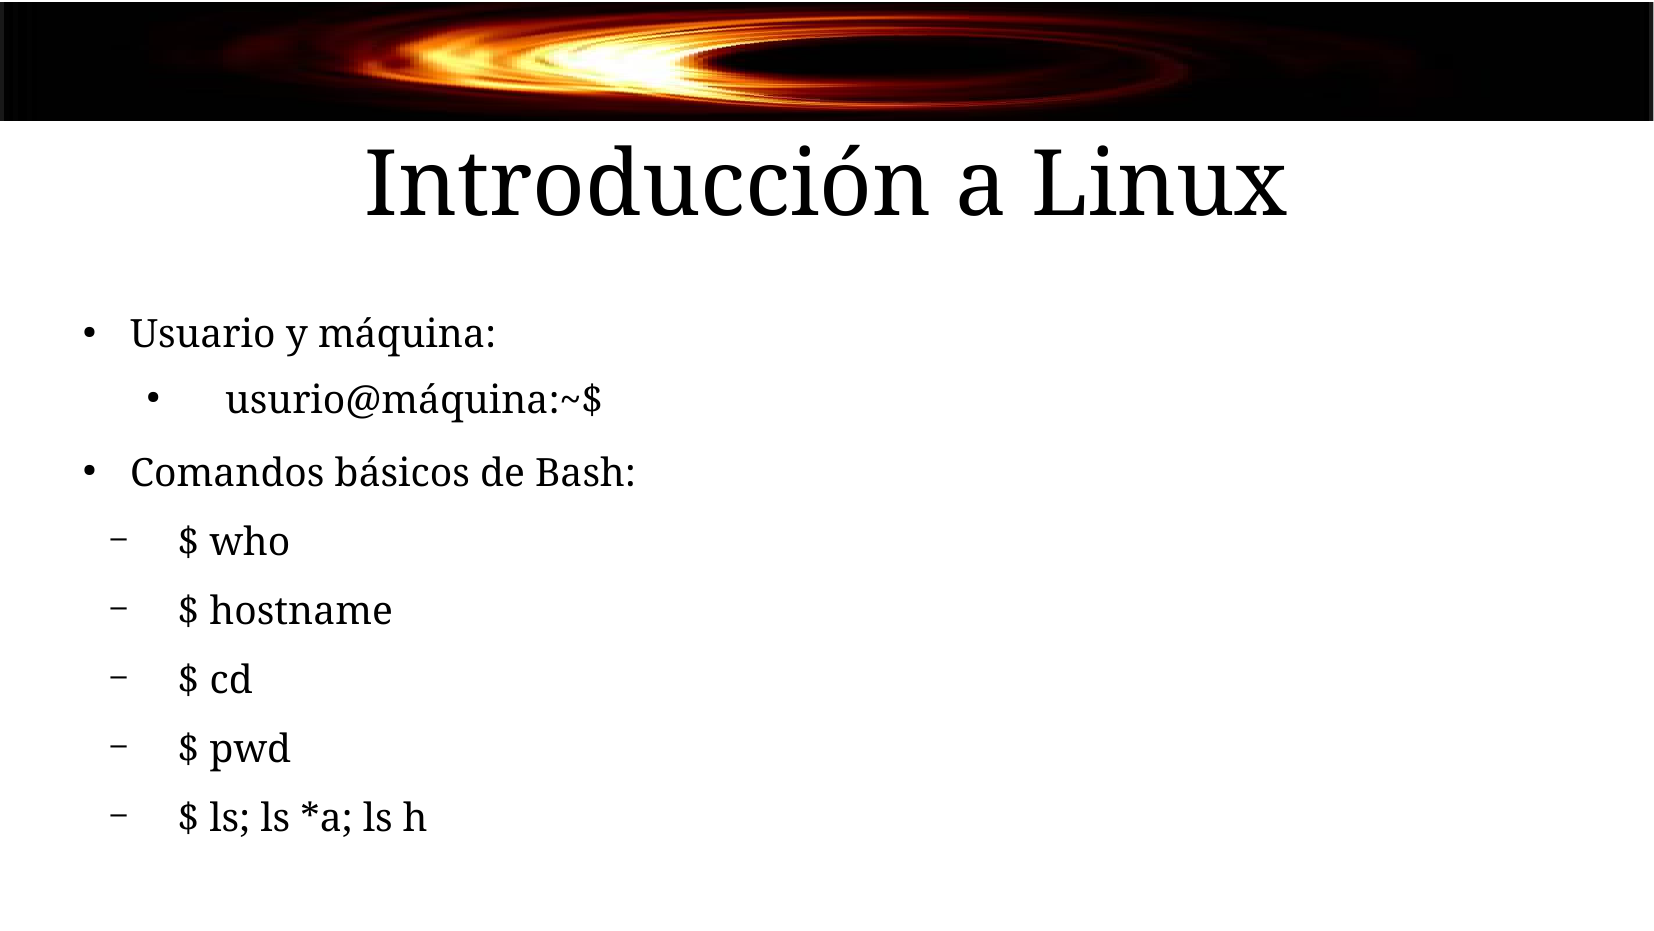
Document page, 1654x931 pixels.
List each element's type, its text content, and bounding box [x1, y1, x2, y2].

title Introducción a Linux [82, 121, 1571, 258]
list Usuario y máquina: usurio@máquina:~$ Comandos básicos de Bash: $ who $ hostname $ cd $ pwd $ ls; ls *a; ls h [82, 306, 1571, 846]
picture [0, 2, 1654, 121]
